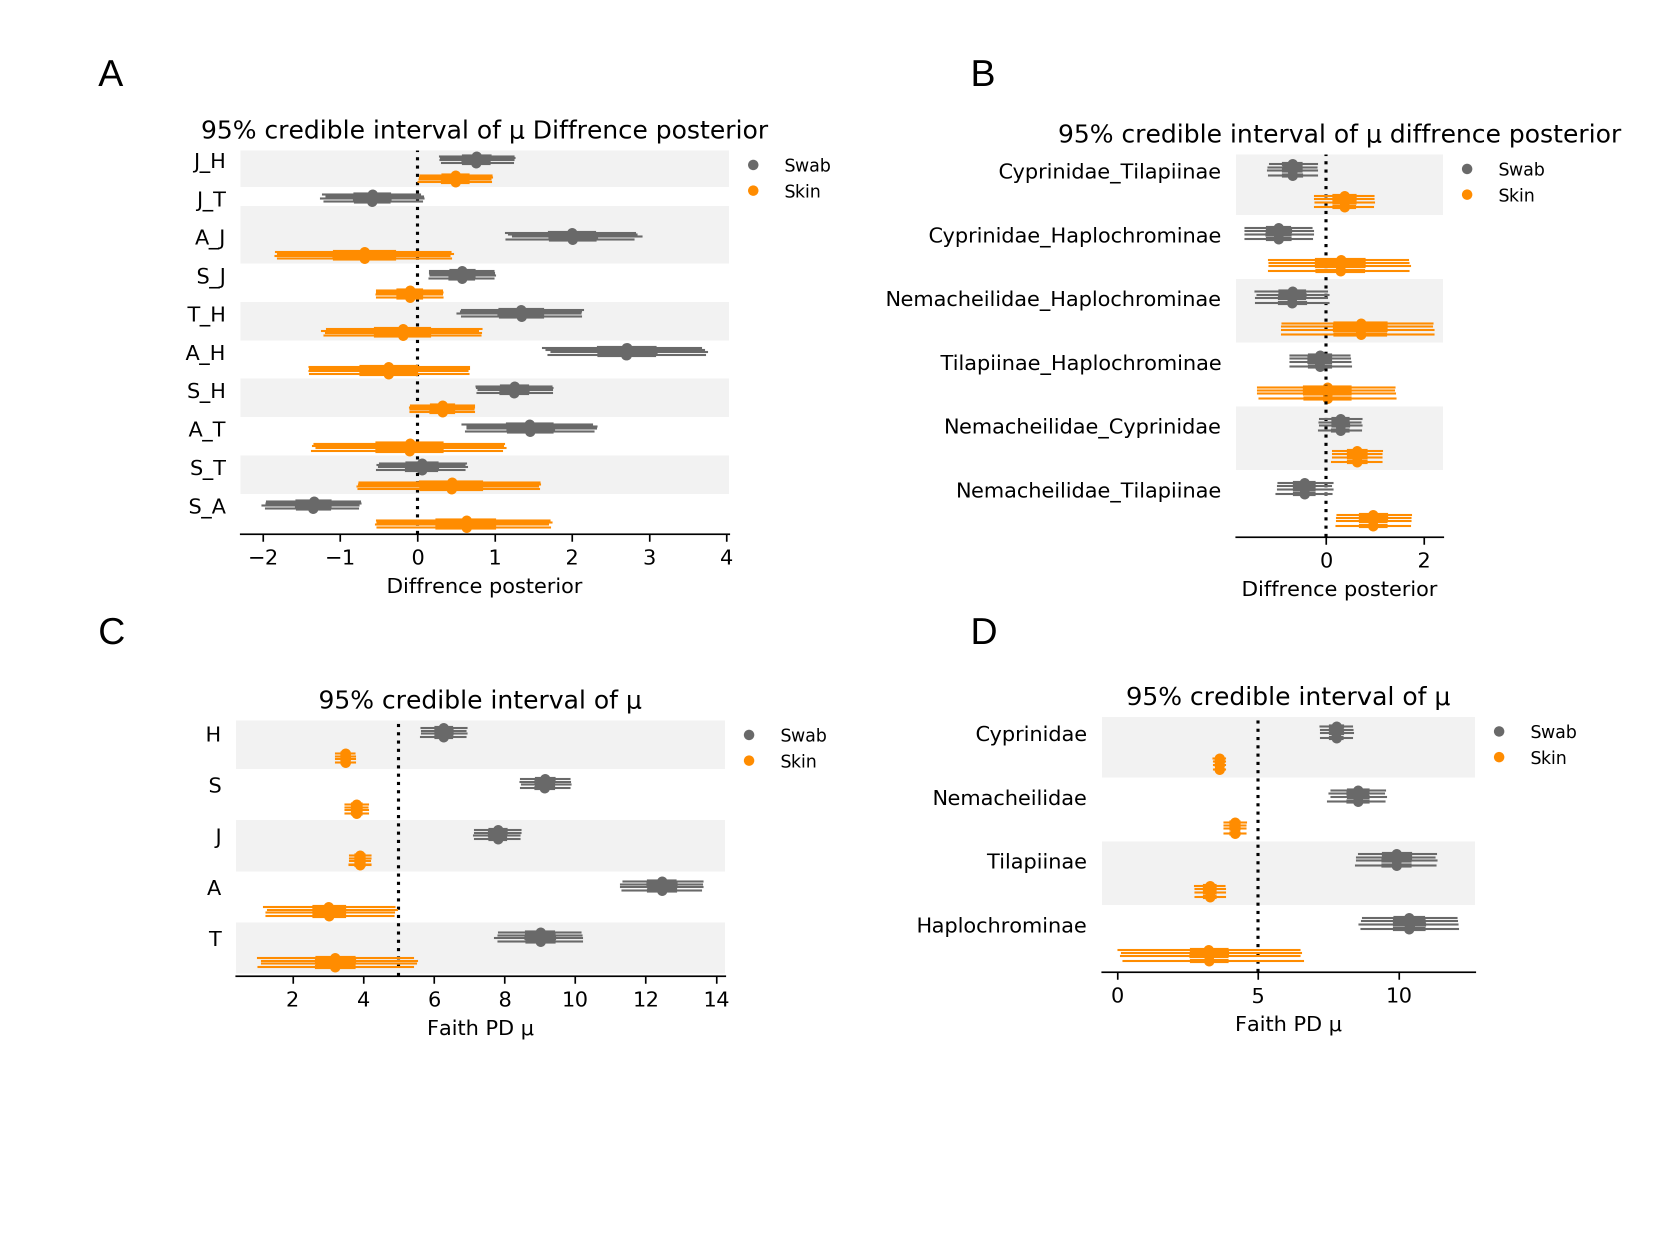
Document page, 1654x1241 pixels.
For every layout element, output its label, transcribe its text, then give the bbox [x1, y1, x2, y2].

text_box B [955, 45, 1061, 102]
picture [901, 671, 1599, 1051]
picture [170, 104, 853, 612]
text_box A [83, 45, 189, 102]
text_box D [955, 603, 1061, 661]
text_box C [83, 603, 189, 661]
picture [190, 674, 849, 1054]
picture [870, 108, 1636, 616]
